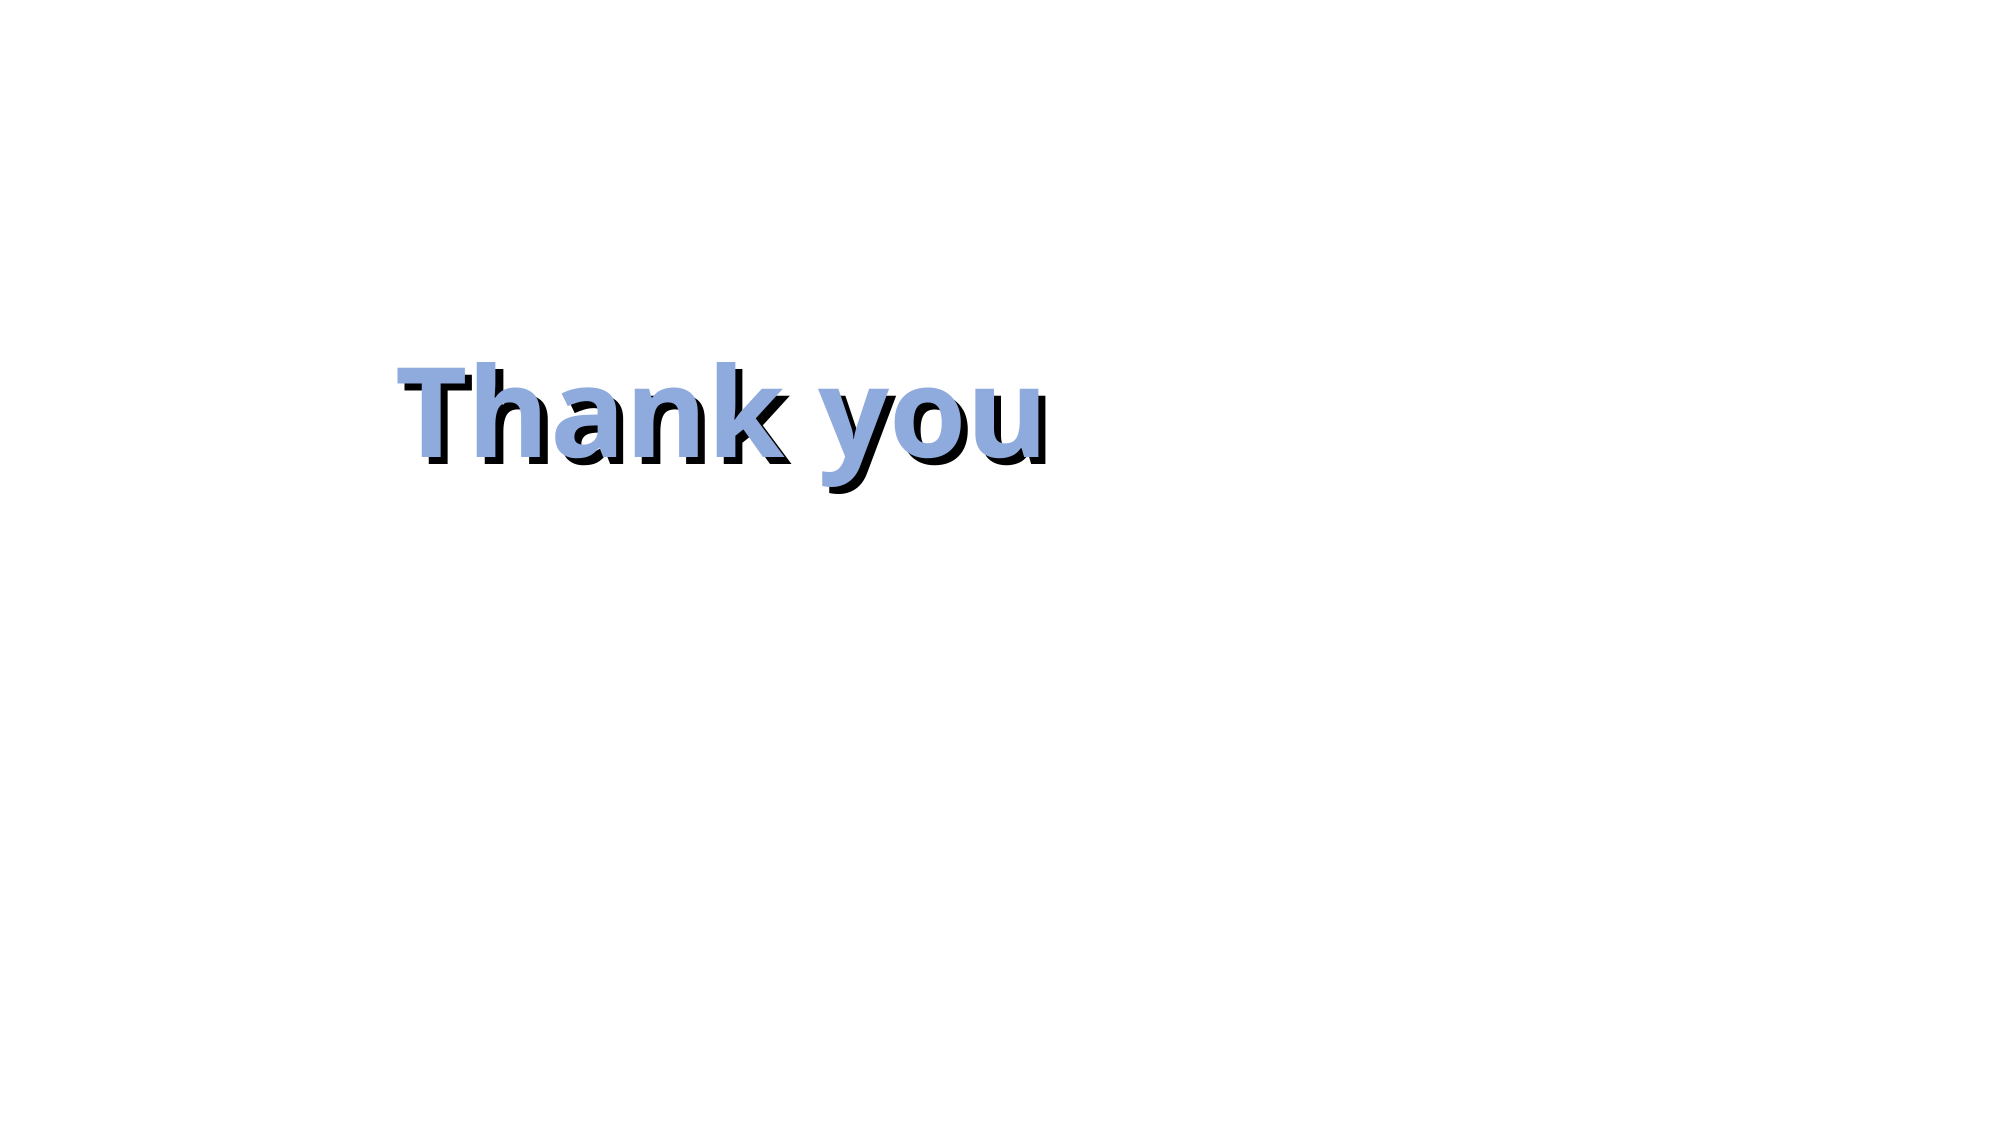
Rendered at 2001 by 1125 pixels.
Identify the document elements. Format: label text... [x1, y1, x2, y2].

title Thank you [28, 128, 1581, 717]
